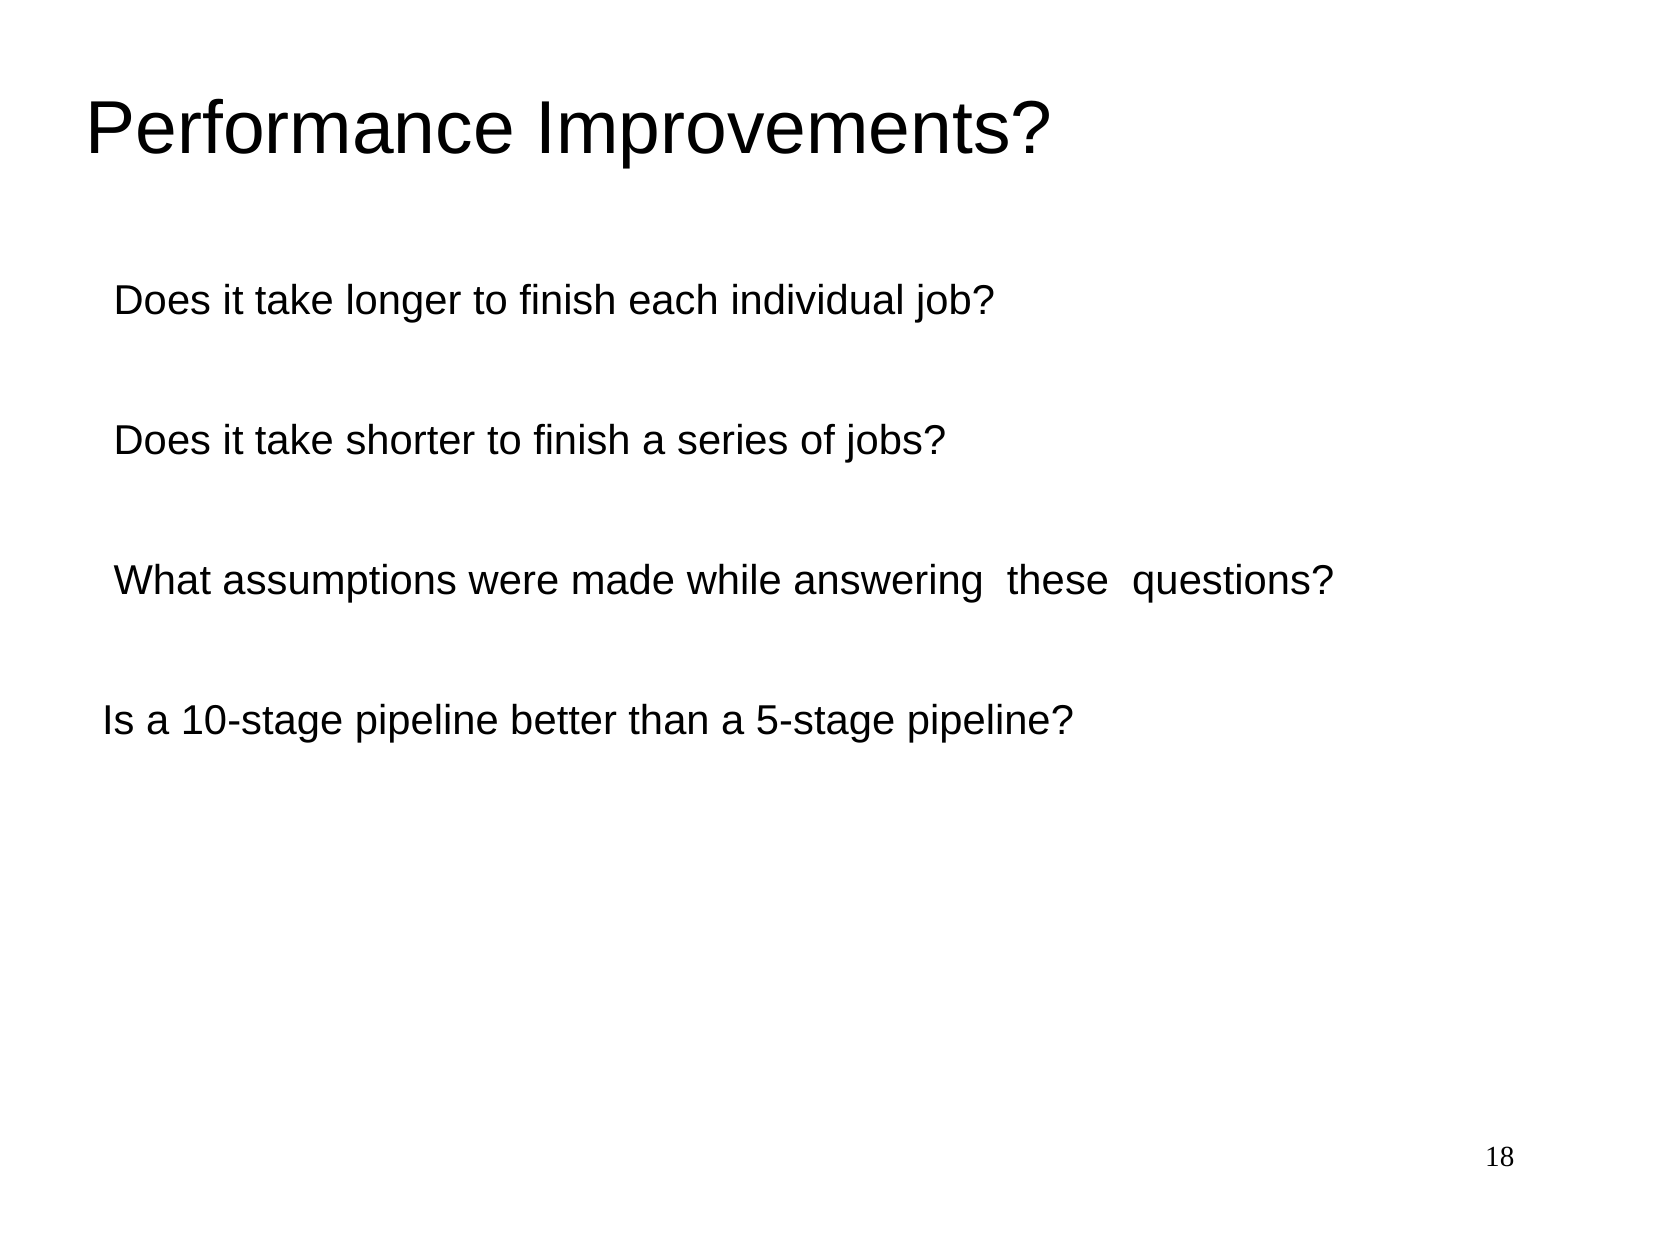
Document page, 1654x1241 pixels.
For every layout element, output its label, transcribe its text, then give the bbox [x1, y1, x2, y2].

text_box <number> [1184, 1129, 1530, 1213]
text_box Performance Improvements? [70, 71, 1068, 177]
text_box Does it take longer to finish each individual job? Does it take shorter to finish a series of jobs? What assumptions were made while answering these questions? Is a 10-stage pipeline better than a 5-stage pipeline? [87, 265, 1351, 751]
